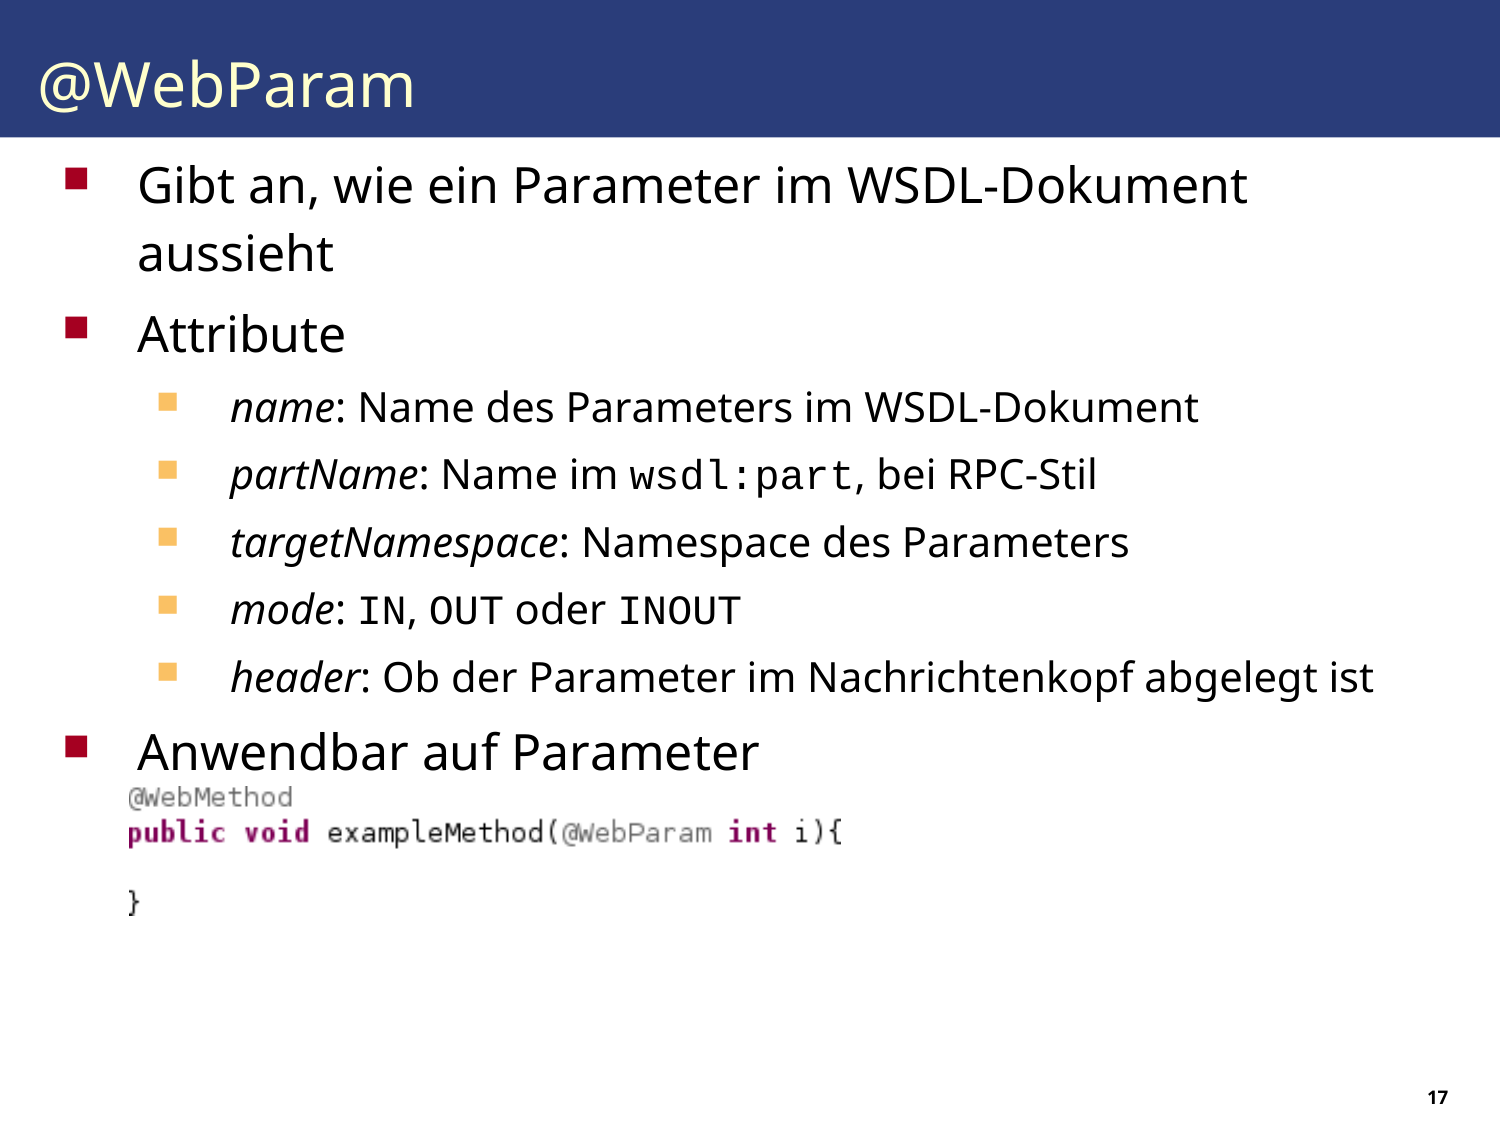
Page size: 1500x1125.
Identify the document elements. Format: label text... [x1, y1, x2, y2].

picture [129, 786, 841, 916]
list Gibt an, wie ein Parameter im WSDL-Dokument aussieht Attribute name: Name des Parameters im WSDL-Dokument partName: Name im wsdl:part, bei RPC-Stil targetNamespace: Namespace des Parameters mode: IN, OUT oder INOUT header: Ob der Parameter im Nachrichtenkopf abgelegt ist Anwendbar auf Parameter [62, 166, 1449, 1072]
text_box 17 [1412, 1077, 1500, 1117]
text_box @WebParam [37, 0, 1476, 166]
